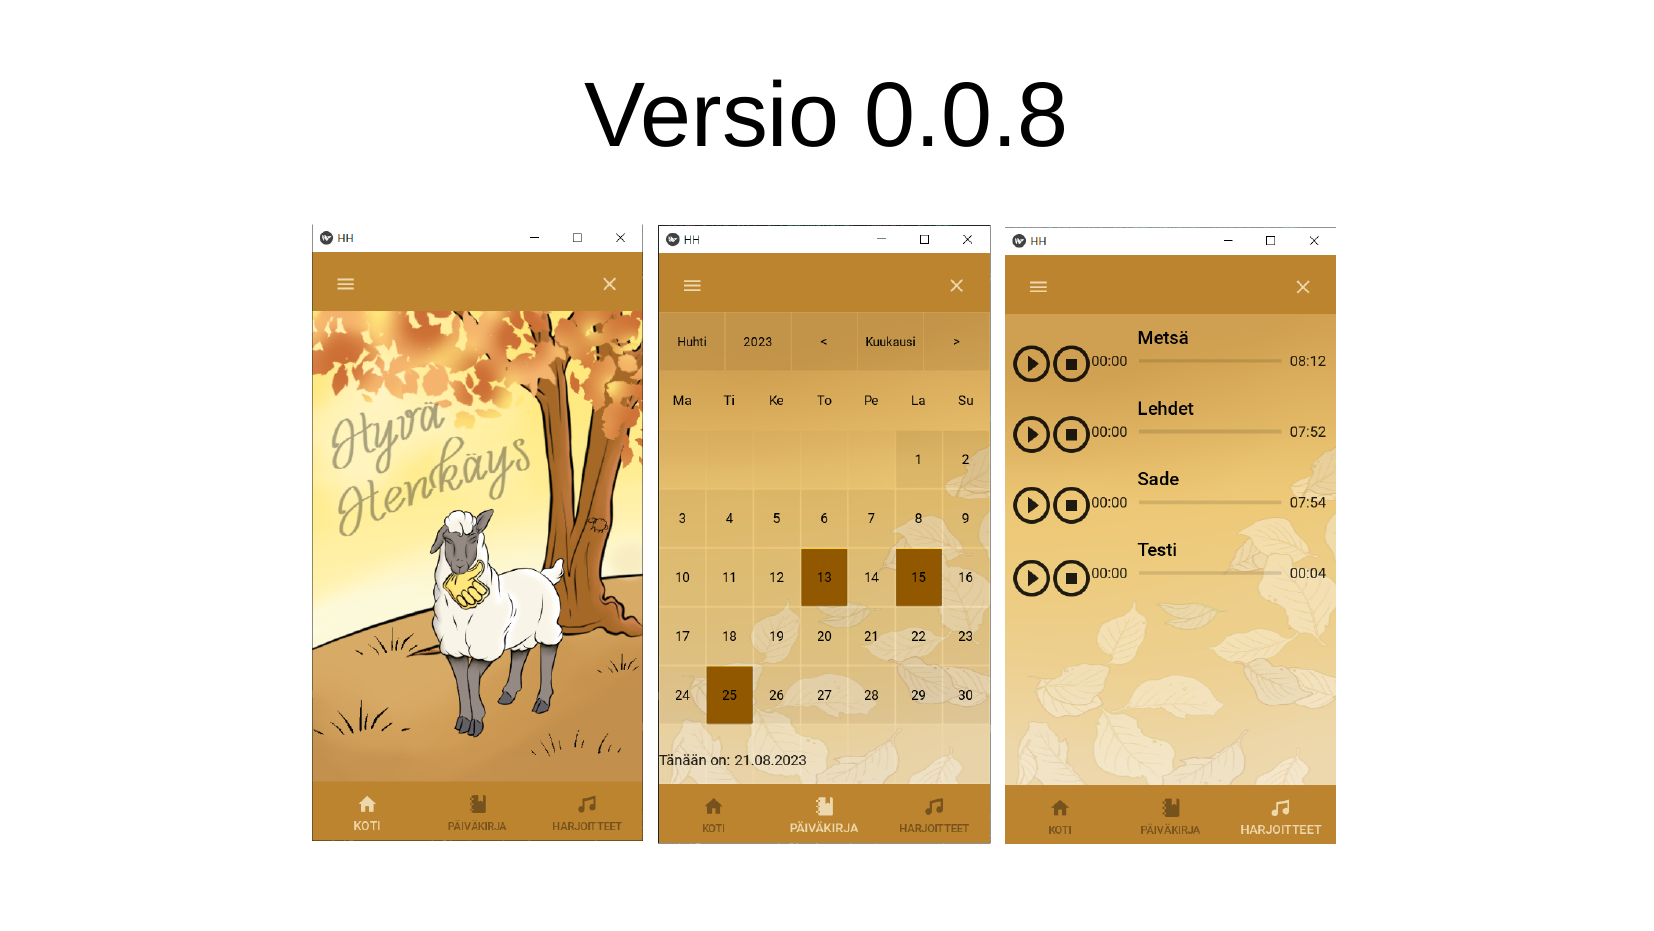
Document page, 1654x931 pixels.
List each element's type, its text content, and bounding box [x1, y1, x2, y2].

picture [301, 208, 1352, 857]
title Versio 0.0.8 [82, 37, 1571, 193]
